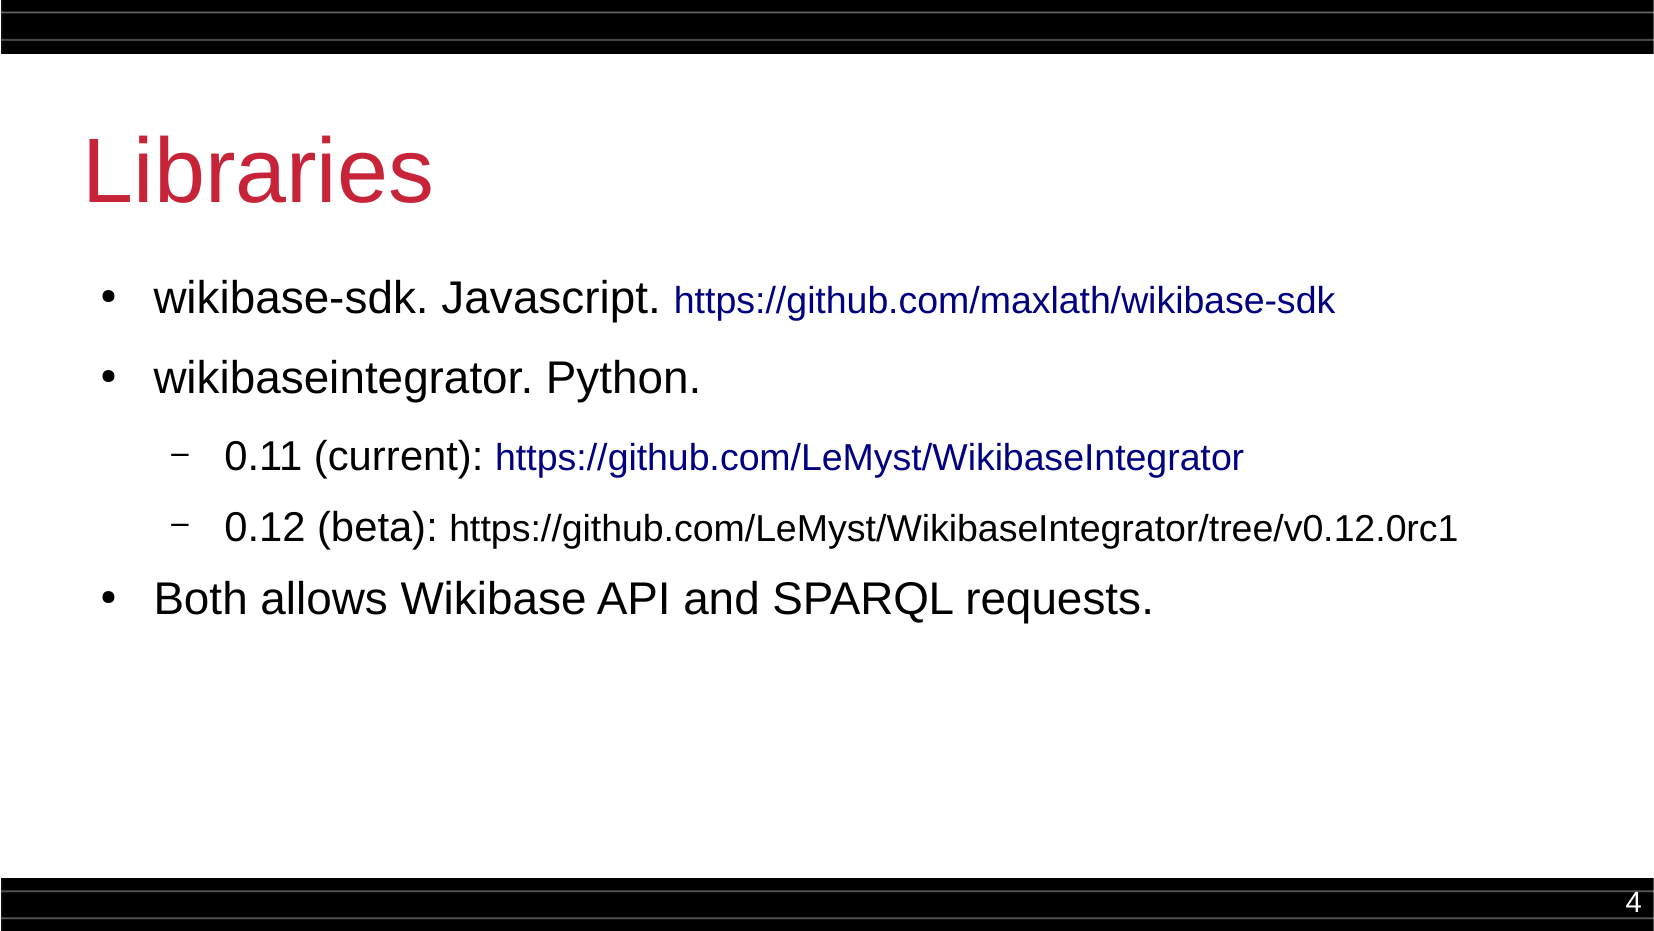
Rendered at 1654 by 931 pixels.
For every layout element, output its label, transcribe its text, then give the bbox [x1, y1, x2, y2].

list wikibase-sdk. Javascript. https://github.com/maxlath/wikibase-sdk wikibaseintegrator. Python. 0.11 (current): https://github.com/LeMyst/WikibaseIntegrator 0.12 (beta): https://github.com/LeMyst/WikibaseIntegrator/tree/v0.12.0rc1 Both allows Wikibase API and SPARQL requests. [82, 271, 1571, 851]
title Libraries [82, 92, 1571, 249]
picture [1, 0, 1654, 54]
picture [1, 878, 1654, 931]
